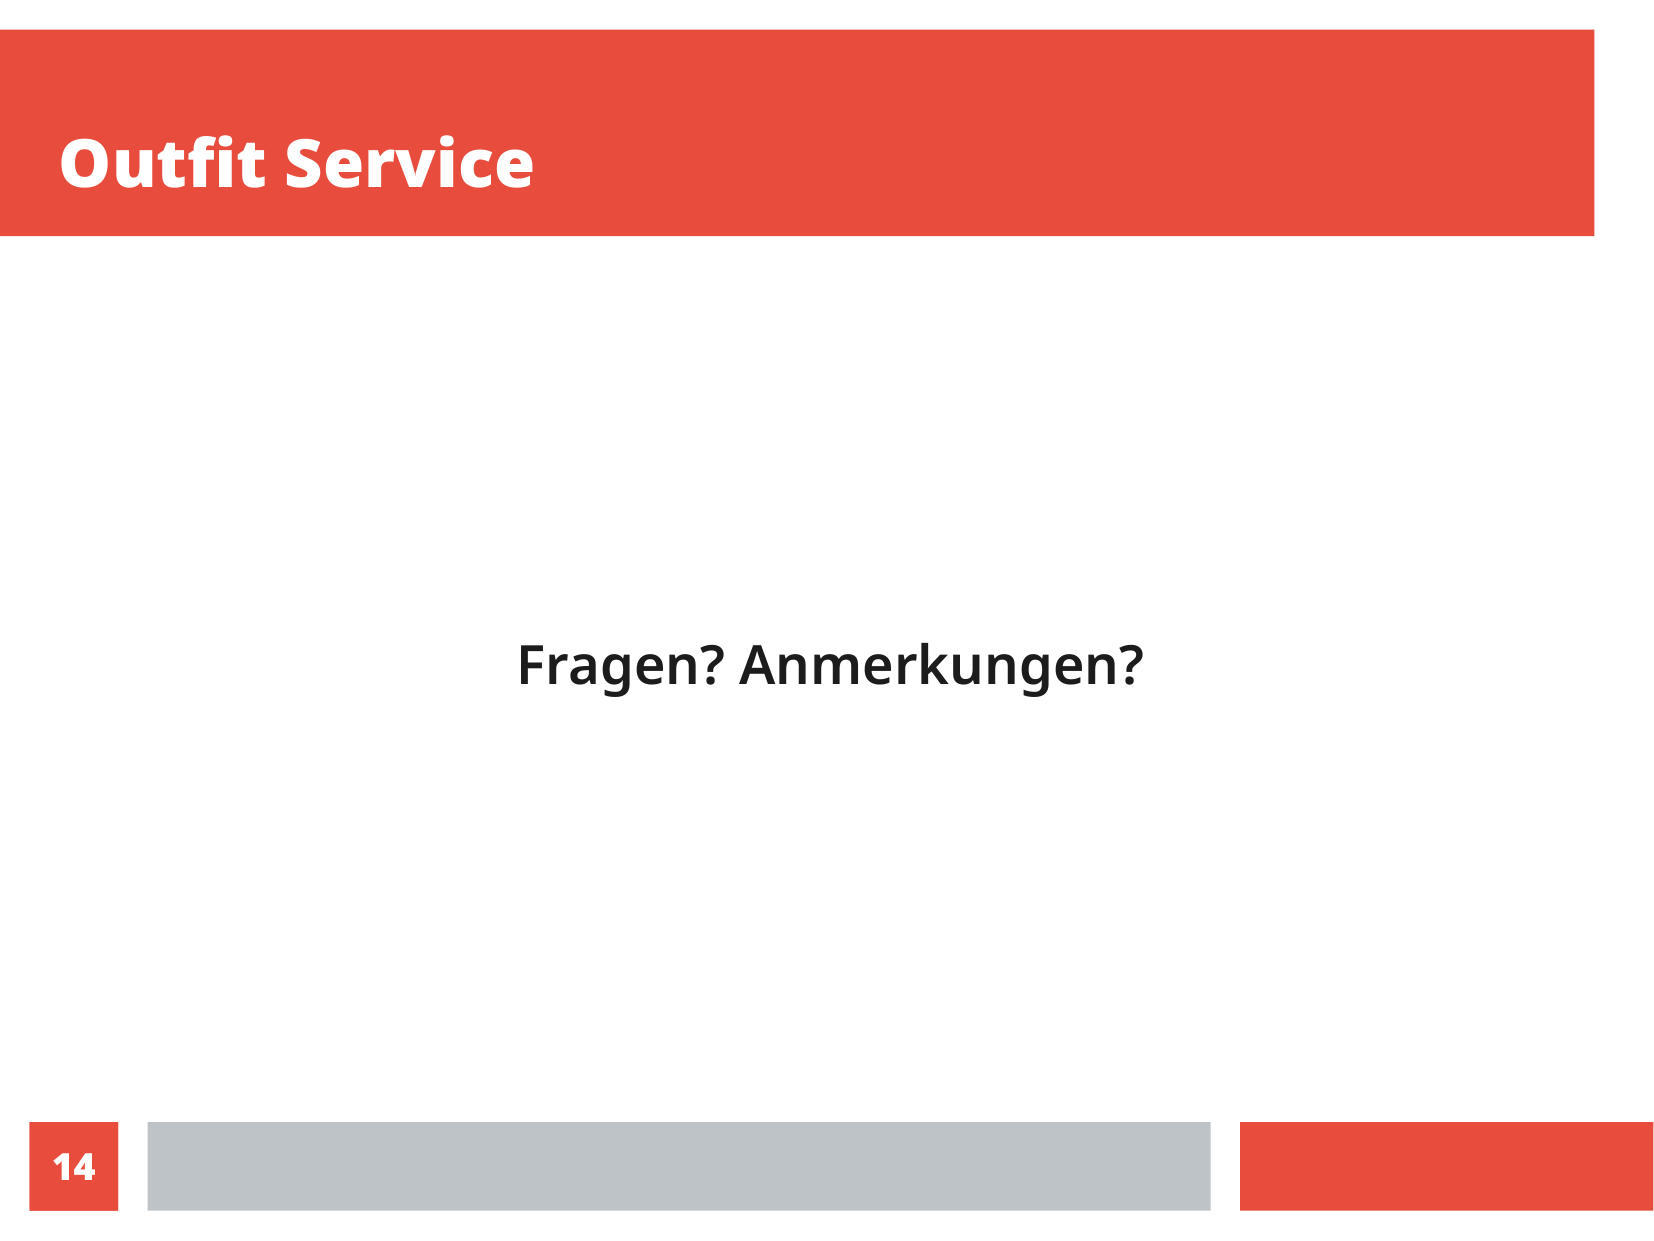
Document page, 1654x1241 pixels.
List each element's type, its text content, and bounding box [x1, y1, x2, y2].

text_box Fragen? Anmerkungen? [107, 444, 1555, 883]
title Outfit Service [59, 59, 1595, 207]
